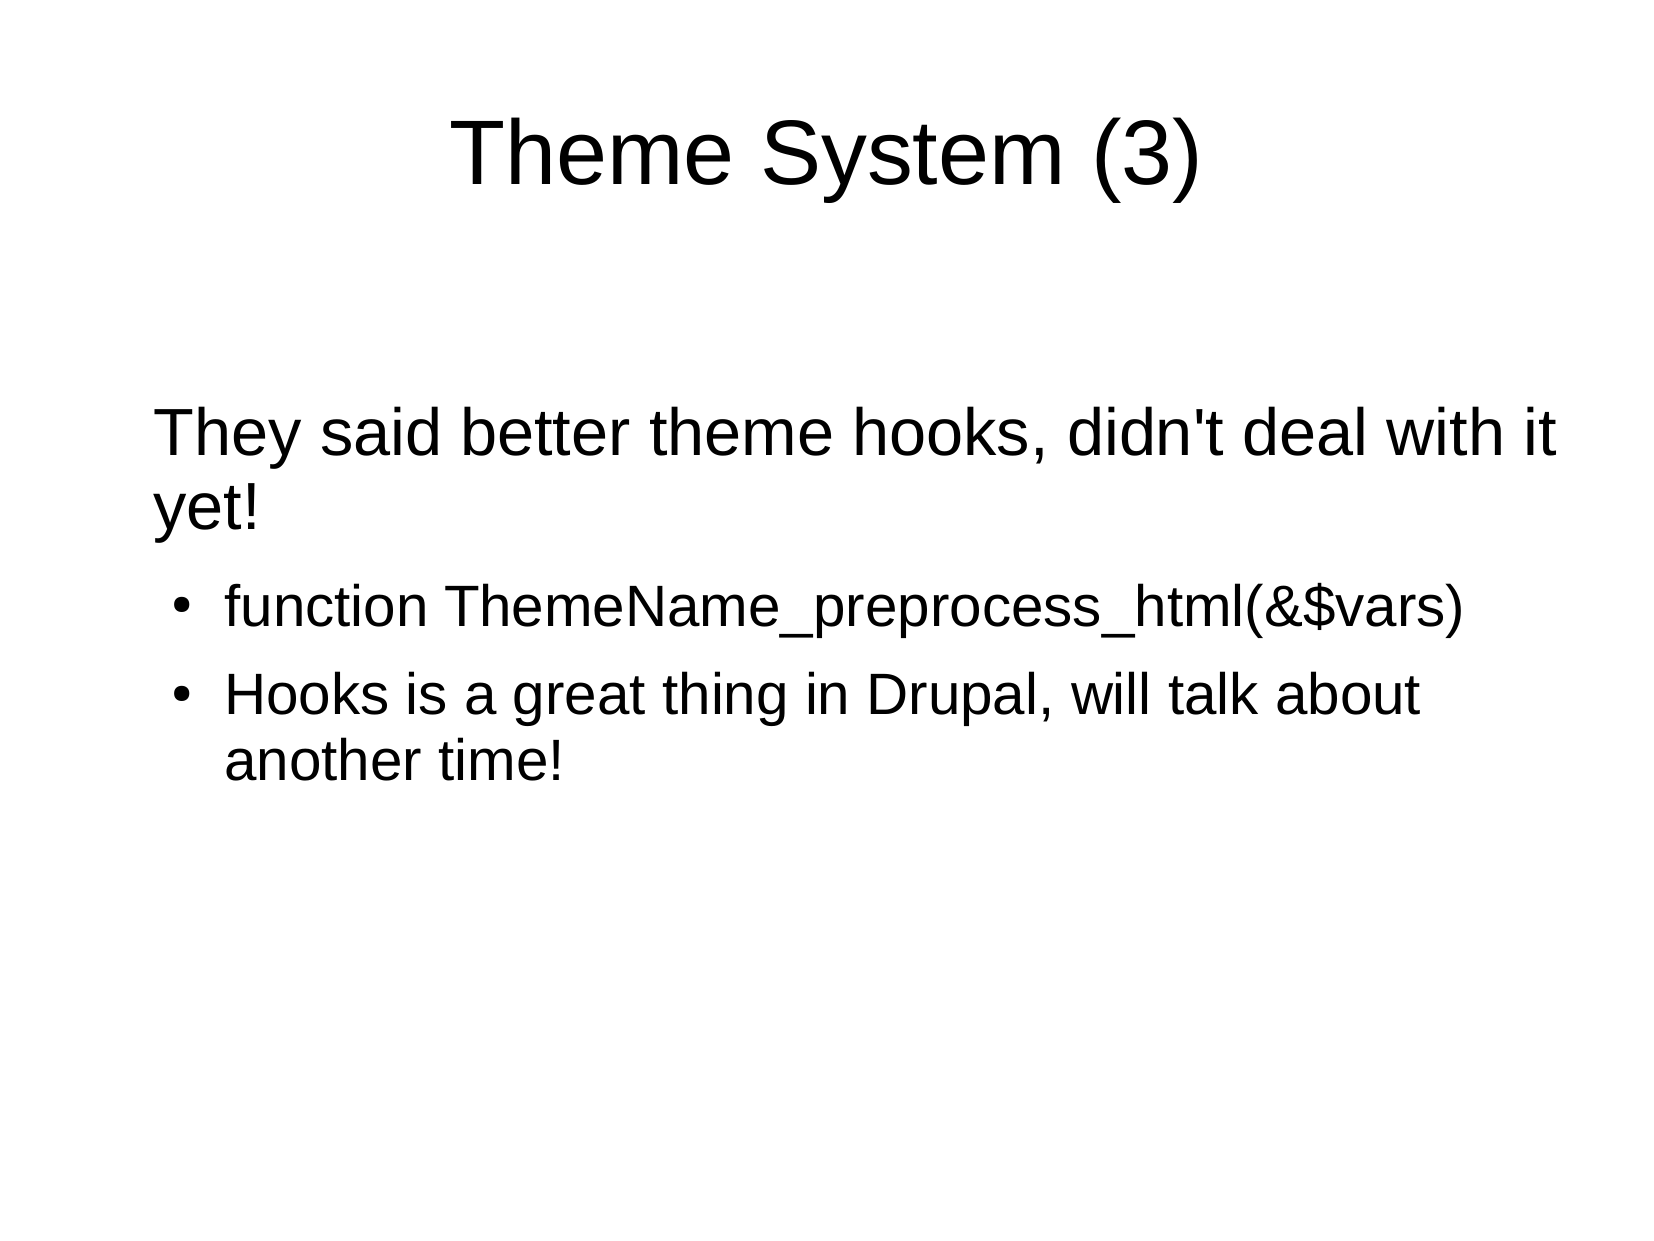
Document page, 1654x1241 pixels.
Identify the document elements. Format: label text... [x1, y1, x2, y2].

title Theme System (3) [82, 49, 1571, 257]
list They said better theme hooks, didn't deal with it yet! function ThemeName_preprocess_html(&$vars) Hooks is a great thing in Drupal, will talk about another time! [82, 290, 1571, 1109]
